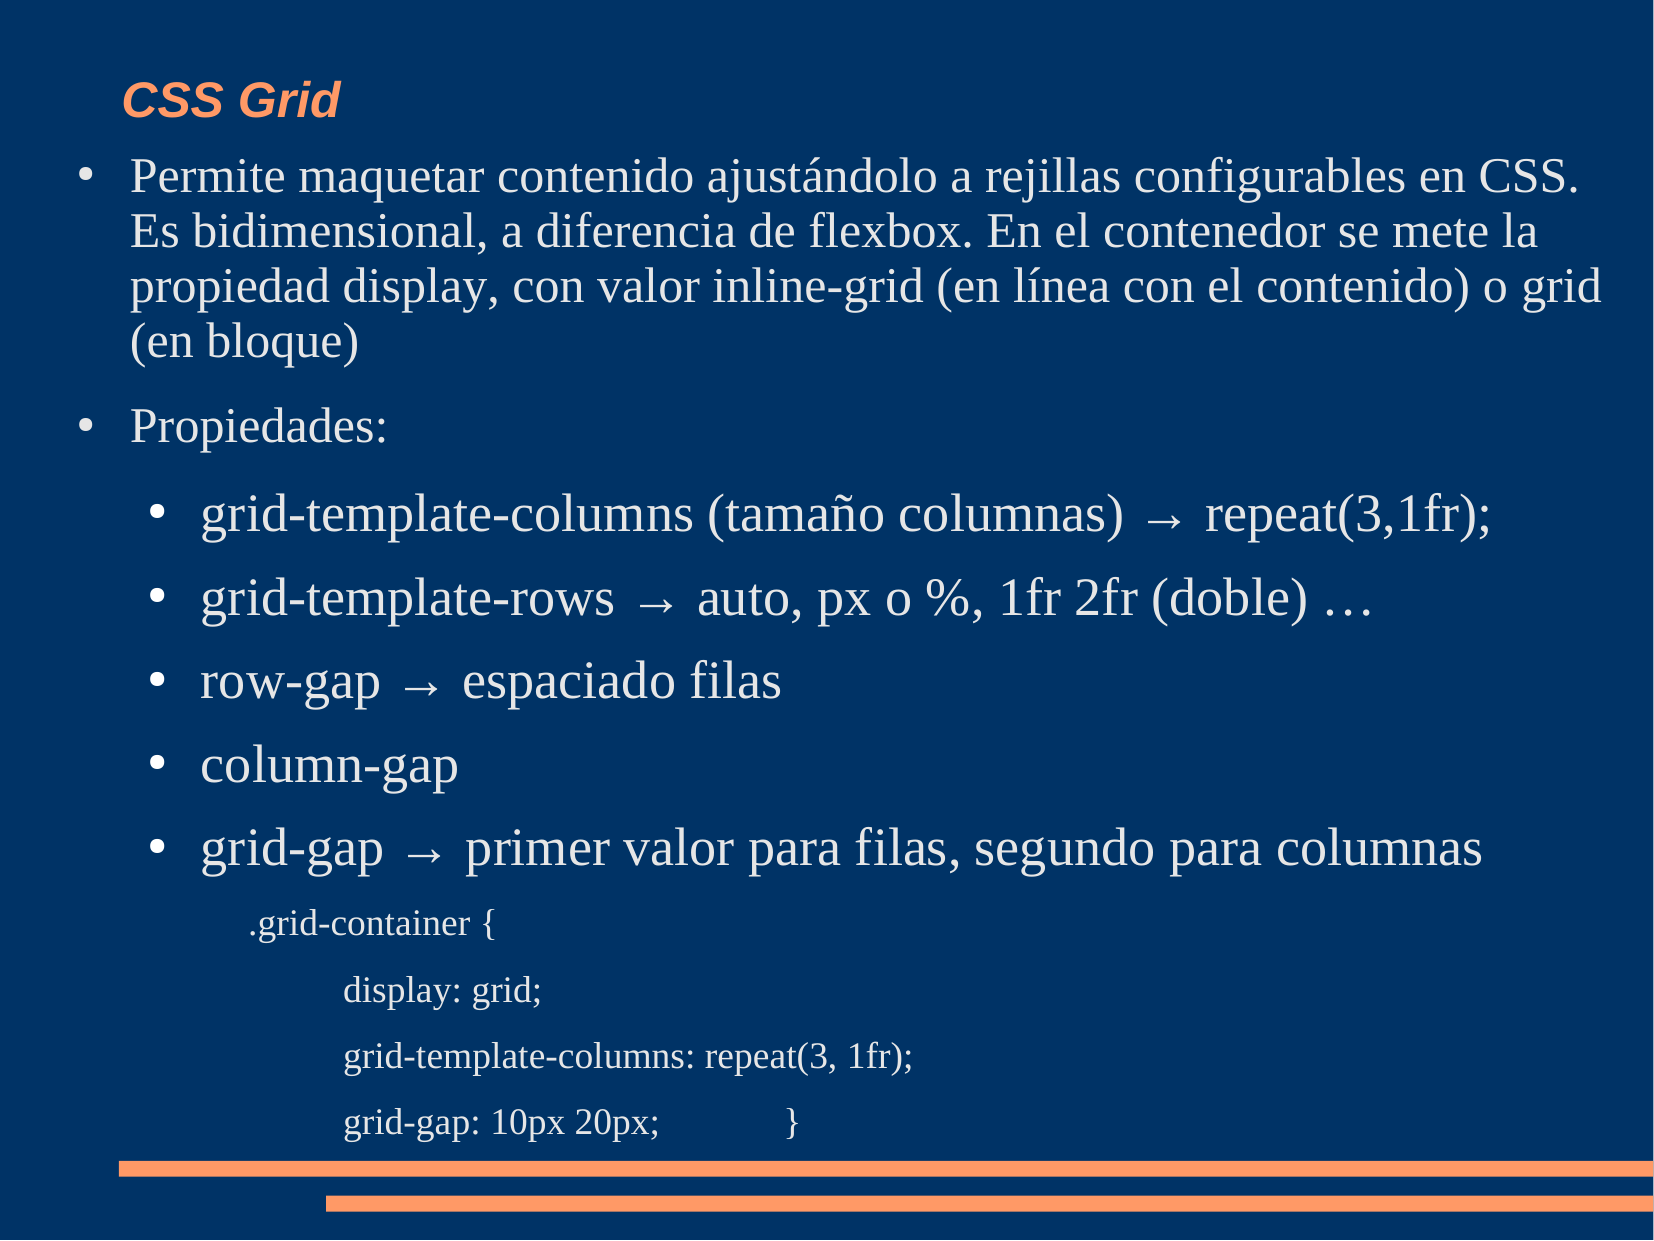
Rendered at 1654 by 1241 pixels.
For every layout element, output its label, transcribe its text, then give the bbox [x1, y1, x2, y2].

list Permite maquetar contenido ajustándolo a rejillas configurables en CSS. Es bidimensional, a diferencia de flexbox. En el contenedor se mete la propiedad display, con valor inline-grid (en línea con el contenido) o grid (en bloque) Propiedades: grid-template-columns (tamaño columnas) → repeat(3,1fr); grid-template-rows → auto, px o %, 1fr 2fr (doble) … row-gap → espaciado filas column-gap grid-gap → primer valor para filas, segundo para columnas .grid-container { display: grid; grid-template-columns: repeat(3, 1fr); grid-gap: 10px 20px; } [59, 147, 1625, 1241]
title CSS Grid [121, 53, 1534, 147]
